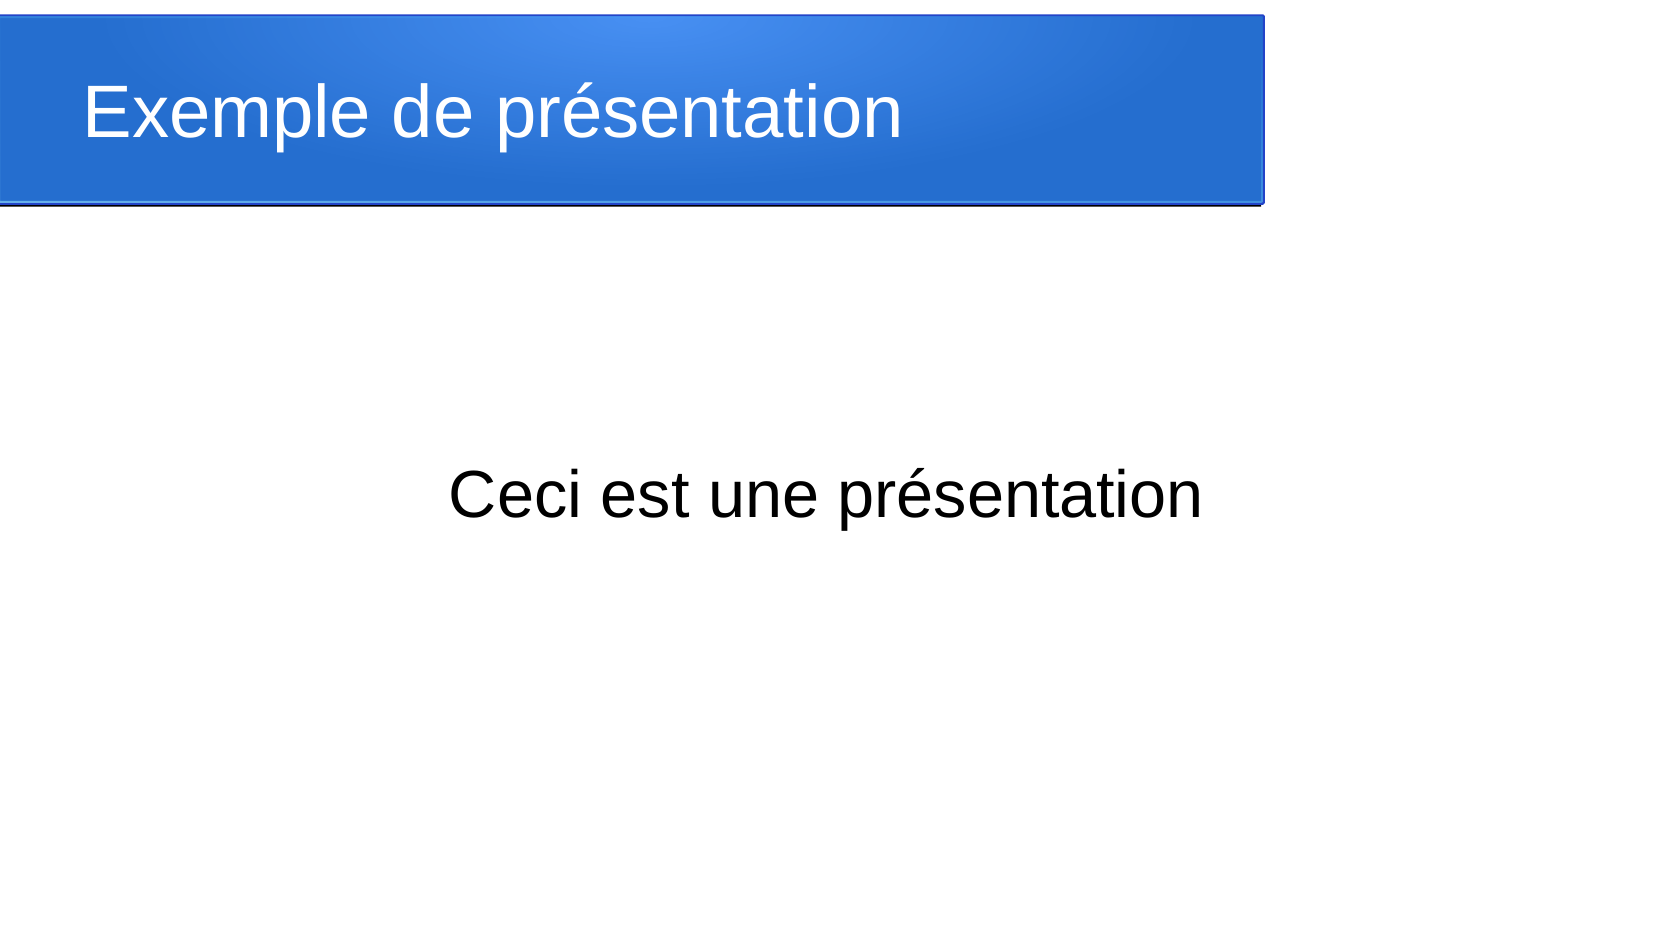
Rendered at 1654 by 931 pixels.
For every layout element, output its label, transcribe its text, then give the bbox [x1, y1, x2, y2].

subtitle Ceci est une présentation [82, 224, 1571, 764]
title Exemple de présentation [82, 35, 1235, 189]
